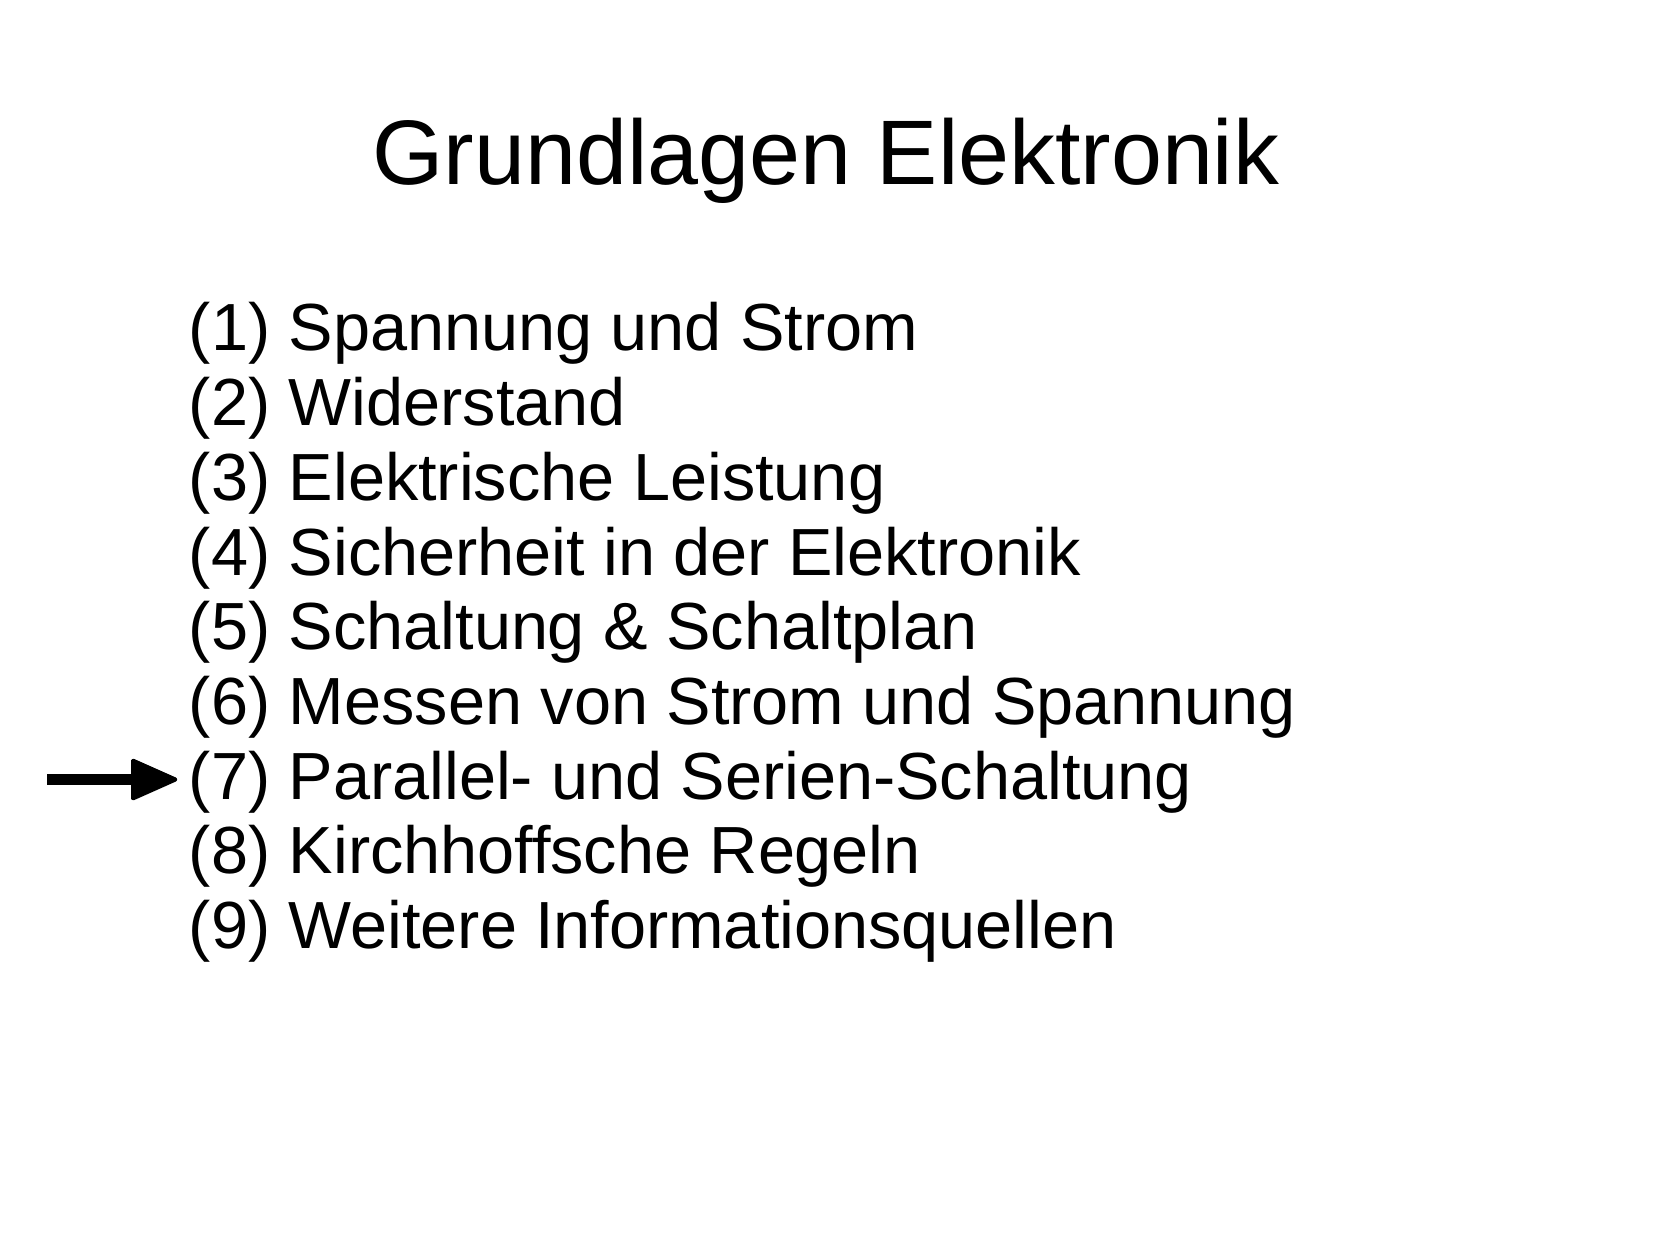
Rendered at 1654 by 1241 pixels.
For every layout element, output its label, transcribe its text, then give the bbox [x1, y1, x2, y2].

subtitle Spannung und Strom Widerstand Elektrische Leistung Sicherheit in der Elektronik Schaltung & Schaltplan Messen von Strom und Spannung Parallel- und Serien-Schaltung Kirchhoffsche Regeln Weitere Informationsquellen [188, 290, 1571, 1010]
title Grundlagen Elektronik [82, 49, 1571, 257]
